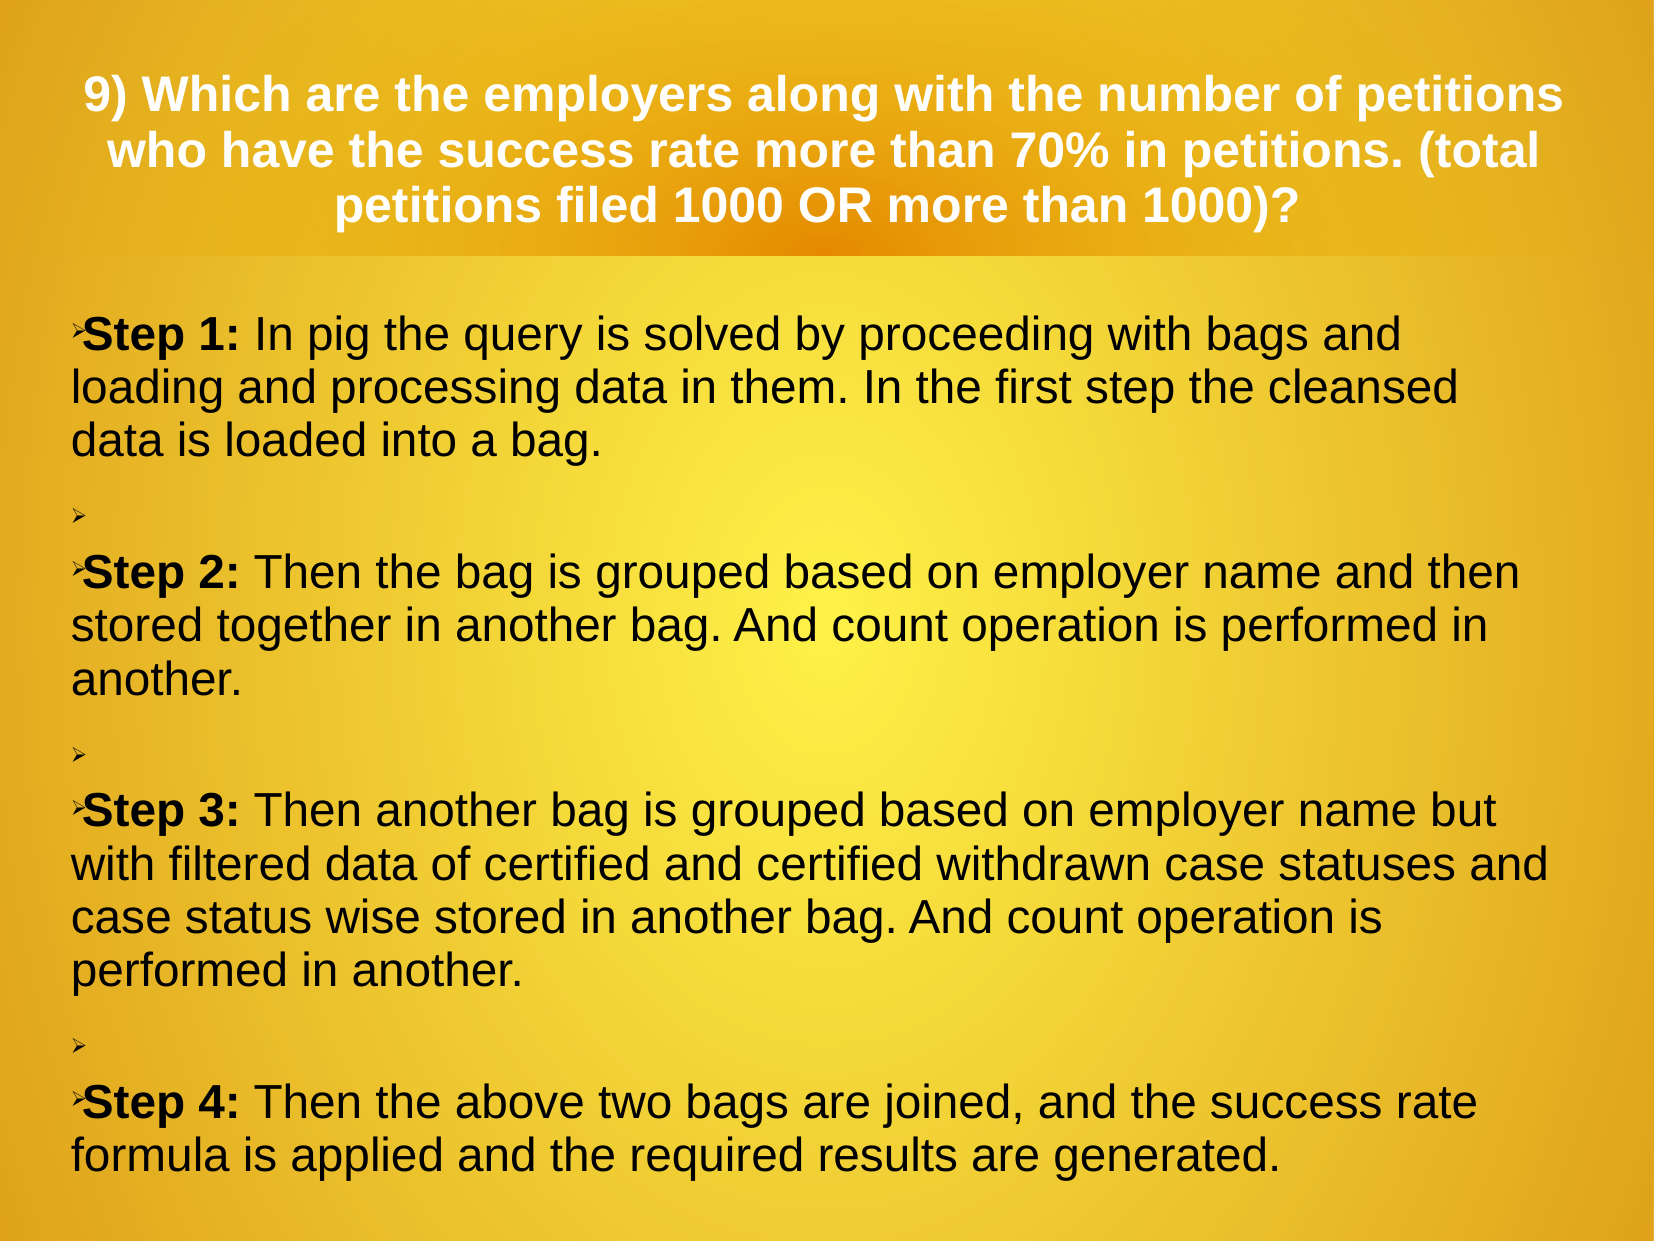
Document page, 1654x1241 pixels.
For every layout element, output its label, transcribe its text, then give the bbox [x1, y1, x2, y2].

list Step 1: In pig the query is solved by proceeding with bags and loading and processing data in them. In the first step the cleansed data is loaded into a bag. Step 2: Then the bag is grouped based on employer name and then stored together in another bag. And count operation is performed in another. Step 3: Then another bag is grouped based on employer name but with filtered data of certified and certified withdrawn case statuses and case status wise stored in another bag. And count operation is performed in another. Step 4: Then the above two bags are joined, and the success rate formula is applied and the required results are generated. [70, 307, 1560, 1192]
title 9) Which are the employers along with the number of petitions who have the success rate more than 70% in petitions. (total petitions filed 1000 OR more than 1000)? [82, 47, 1571, 252]
